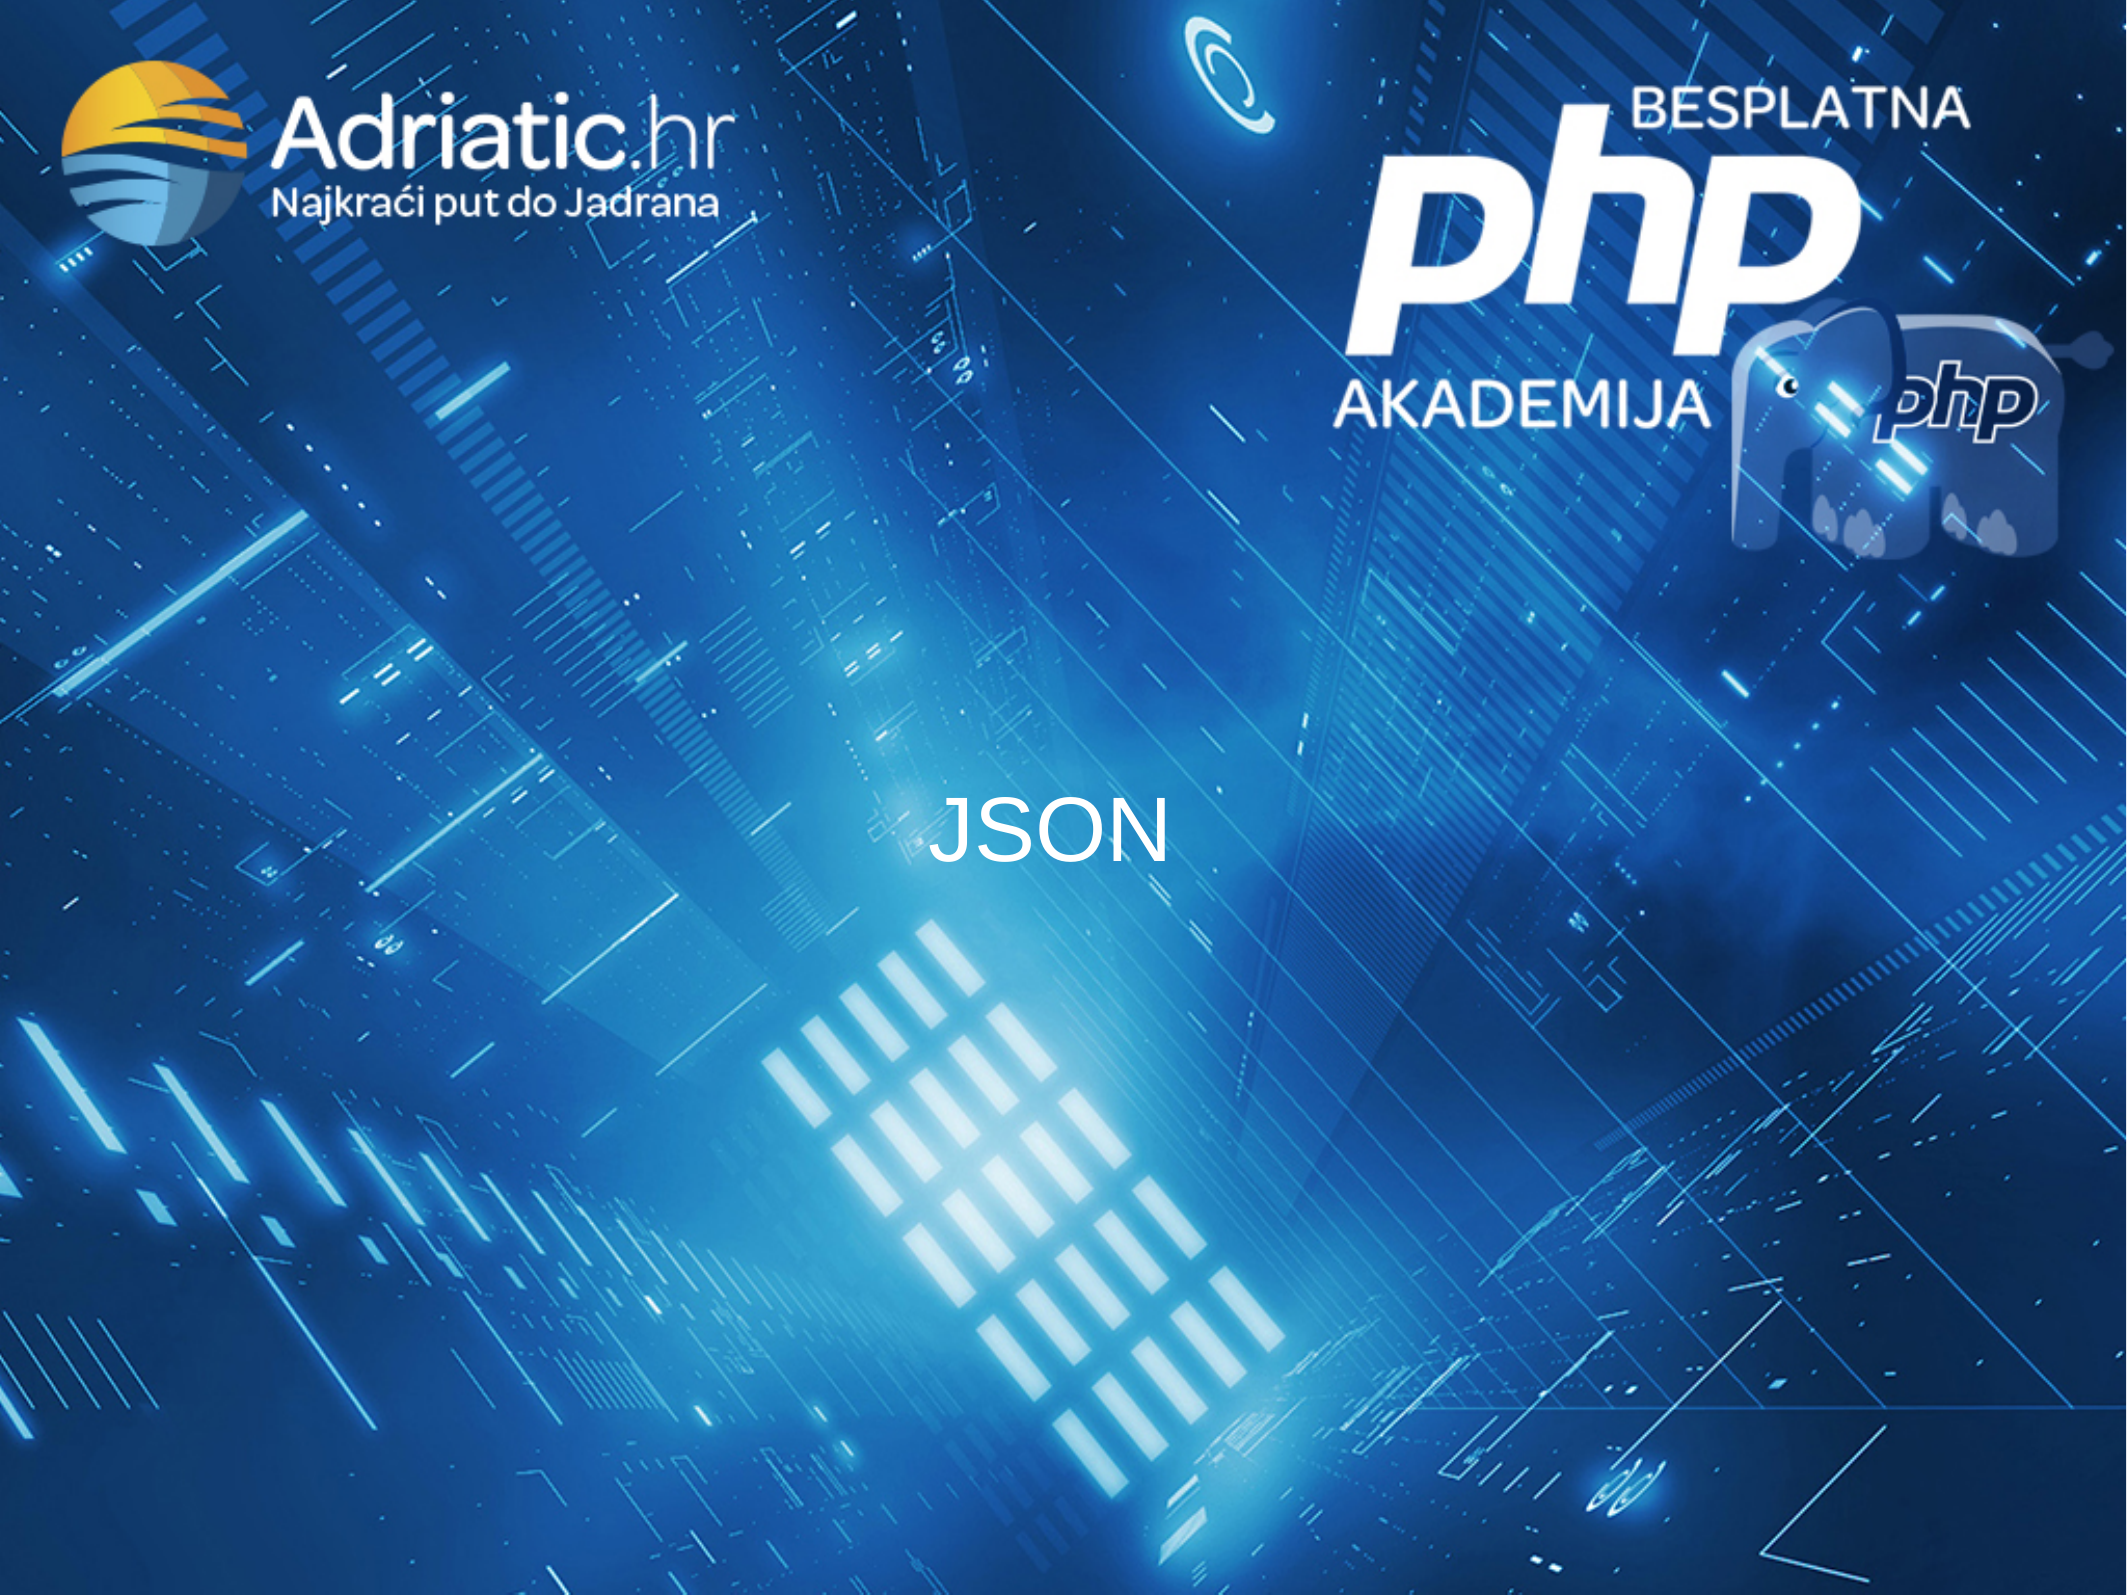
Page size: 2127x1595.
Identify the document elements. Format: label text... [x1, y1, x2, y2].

picture [0, 0, 2127, 1595]
title JSON [94, 696, 2008, 964]
